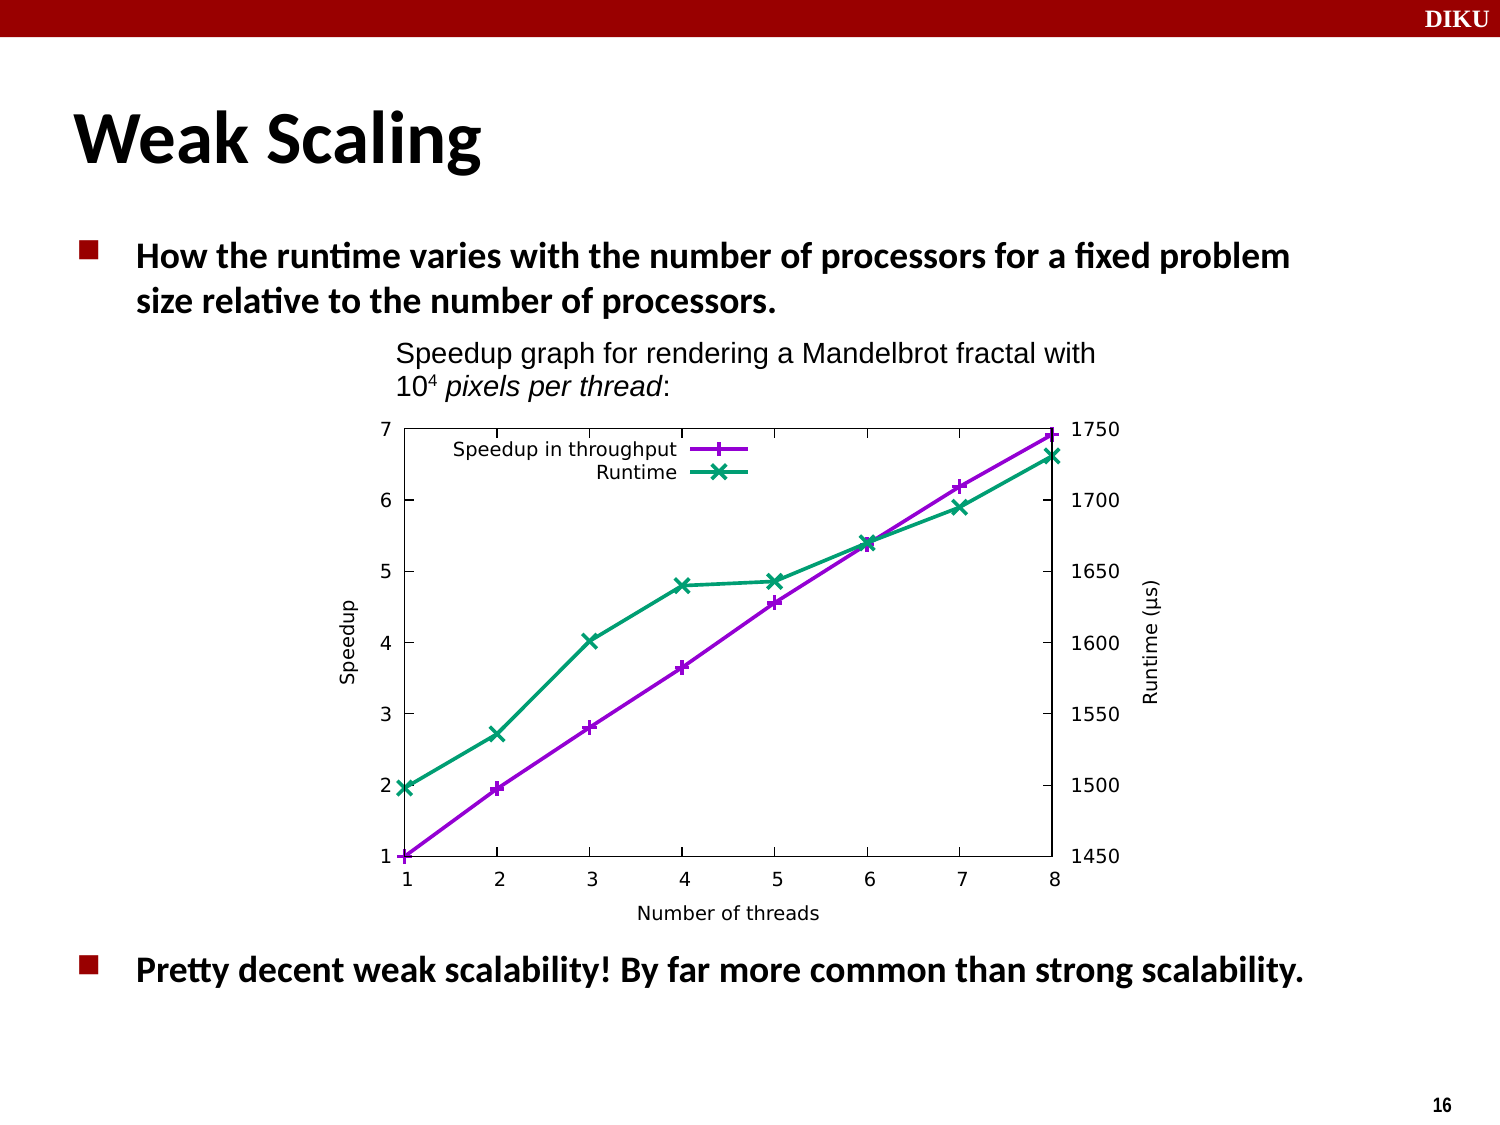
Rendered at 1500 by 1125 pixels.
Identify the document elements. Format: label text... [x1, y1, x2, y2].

text_box Weak Scaling [58, 71, 1304, 197]
text_box Speedup graph for rendering a Mandelbrot fractal with 104 pixels per thread: [380, 329, 1141, 410]
picture [324, 404, 1201, 931]
text_box How the runtime varies with the number of processors for a fixed problem size relative to the number of processors. Pretty decent weak scalability! By far more common than strong scalability. [65, 223, 1361, 1039]
